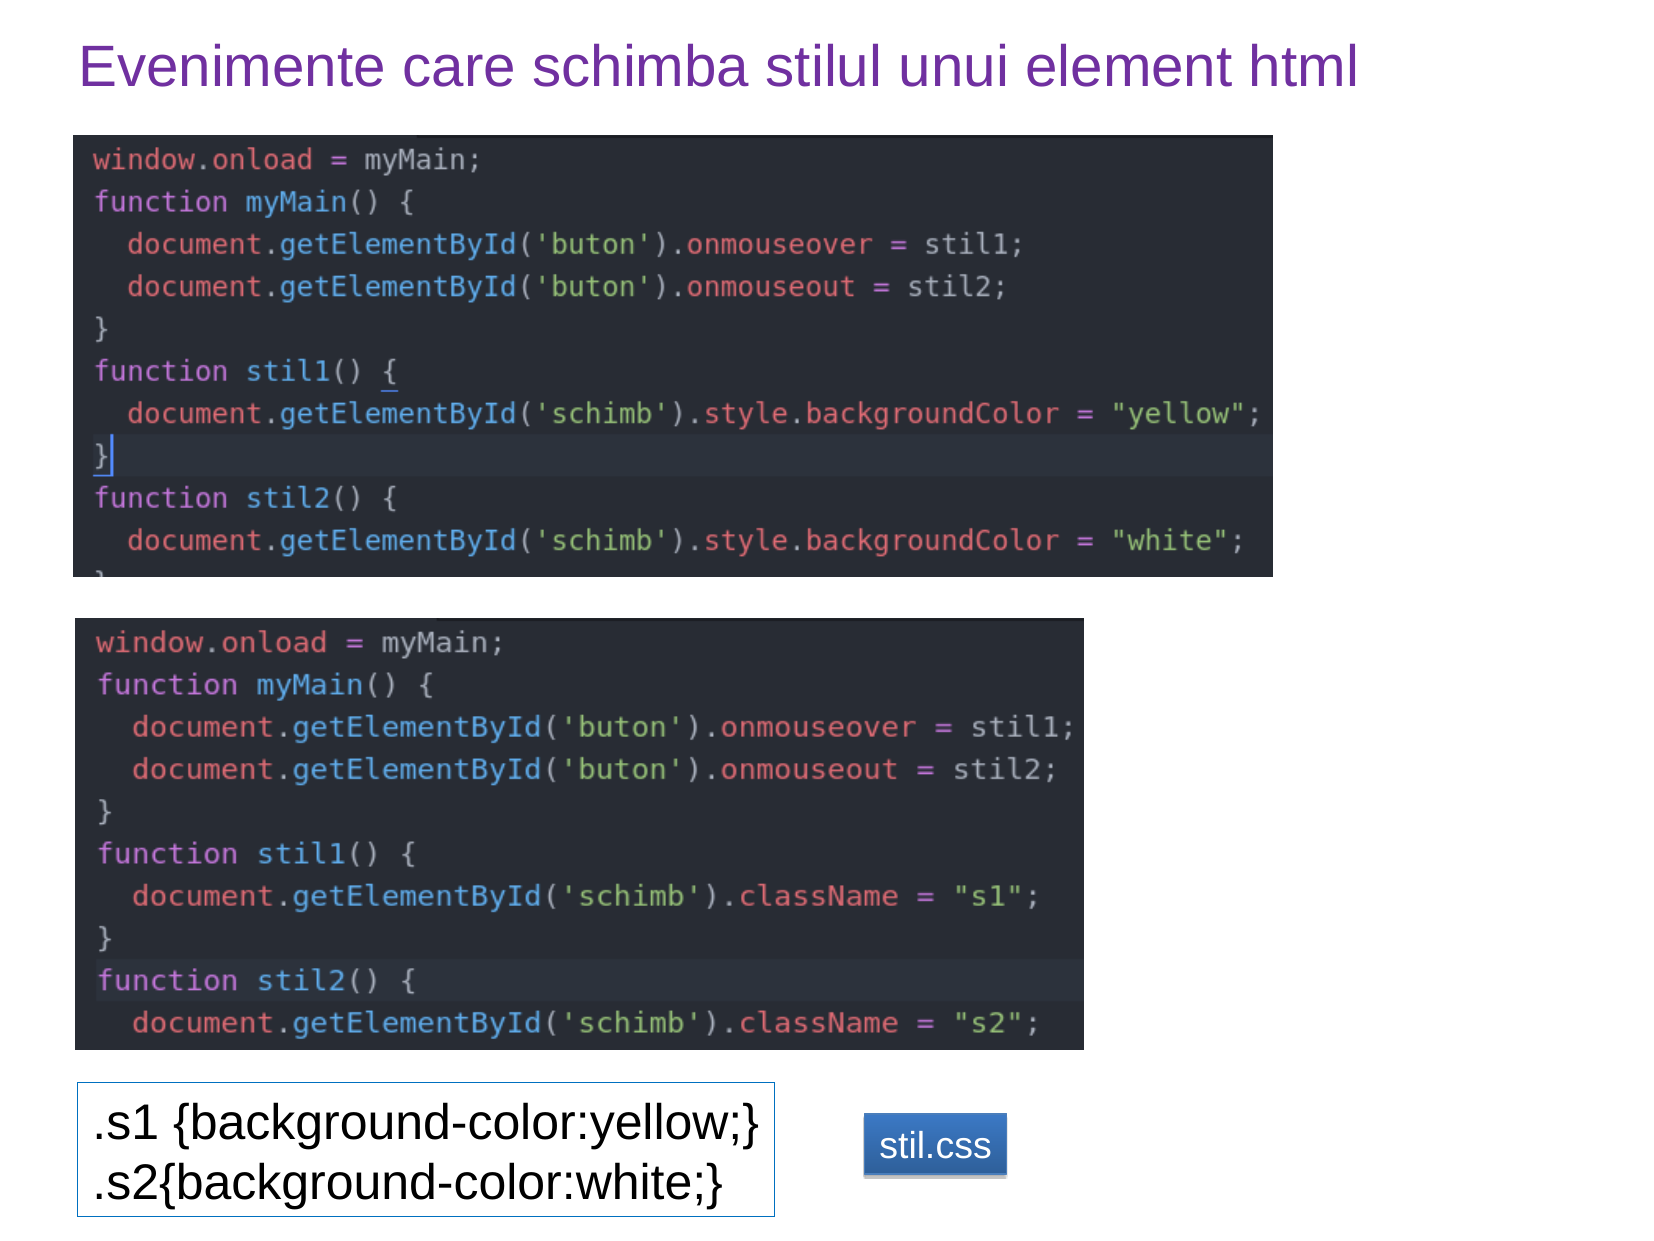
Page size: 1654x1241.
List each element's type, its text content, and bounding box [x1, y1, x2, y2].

text_box stil.css [864, 1113, 1007, 1174]
picture [73, 135, 1273, 577]
text_box Evenimente care schimba stilul unui element html [63, 26, 1376, 107]
text_box .s1 {background-color:yellow;} .s2{background-color:white;} [77, 1082, 775, 1217]
picture [75, 618, 1084, 1051]
